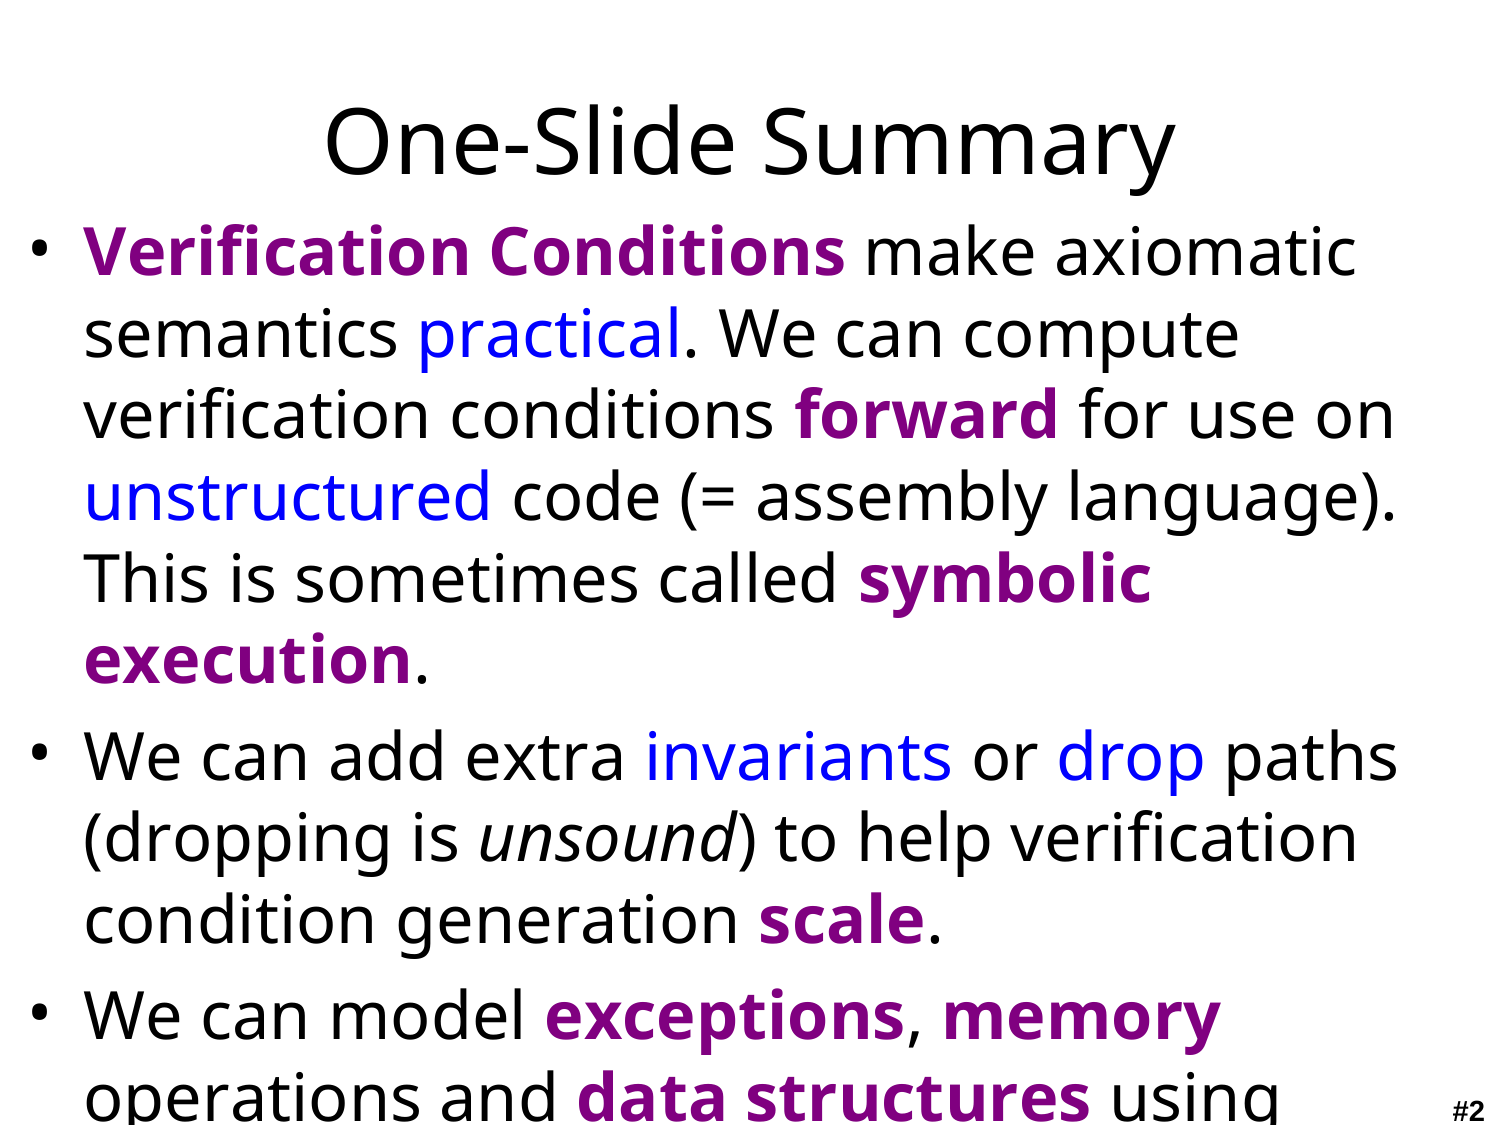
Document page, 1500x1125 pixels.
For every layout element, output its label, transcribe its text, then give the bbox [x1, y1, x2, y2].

title One-Slide Summary [24, 45, 1476, 233]
list Verification Conditions make axiomatic semantics practical. We can compute verification conditions forward for use on unstructured code (= assembly language). This is sometimes called symbolic execution. We can add extra invariants or drop paths (dropping is unsound) to help verification condition generation scale. We can model exceptions, memory operations and data structures using verification condition generation. [12, 202, 1463, 1092]
